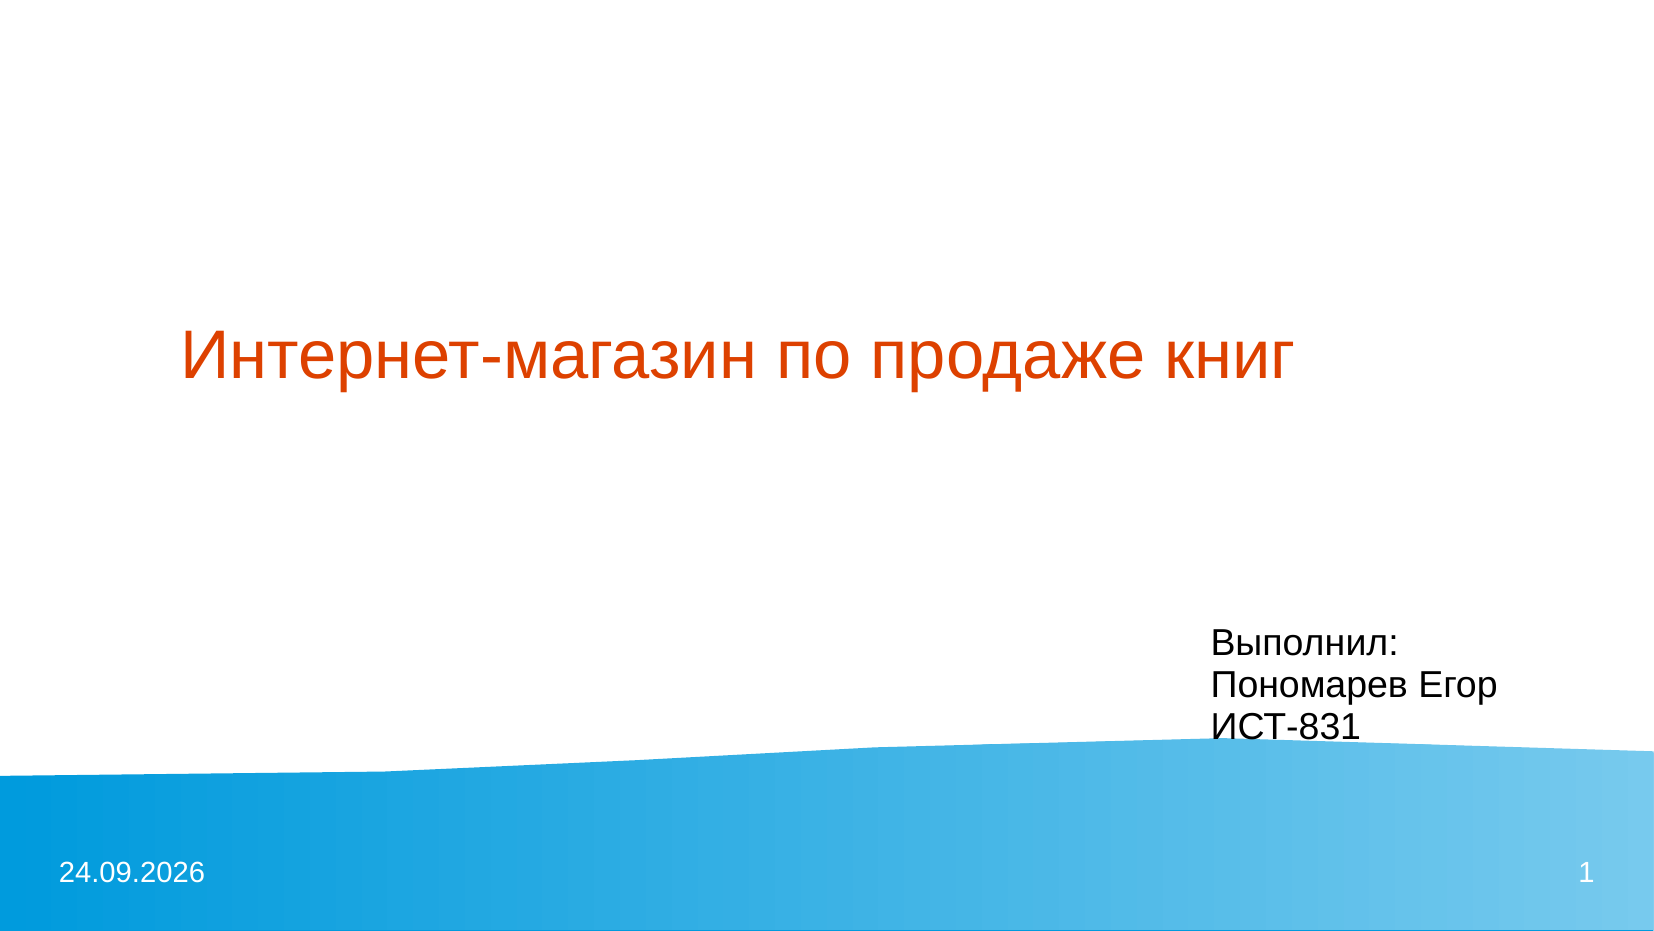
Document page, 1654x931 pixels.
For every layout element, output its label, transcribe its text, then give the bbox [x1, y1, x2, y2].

text_box Выполнил: Пономарев Егор ИСТ-831 [1195, 613, 1654, 886]
title Интернет-магазин по продаже книг [0, 265, 1477, 443]
